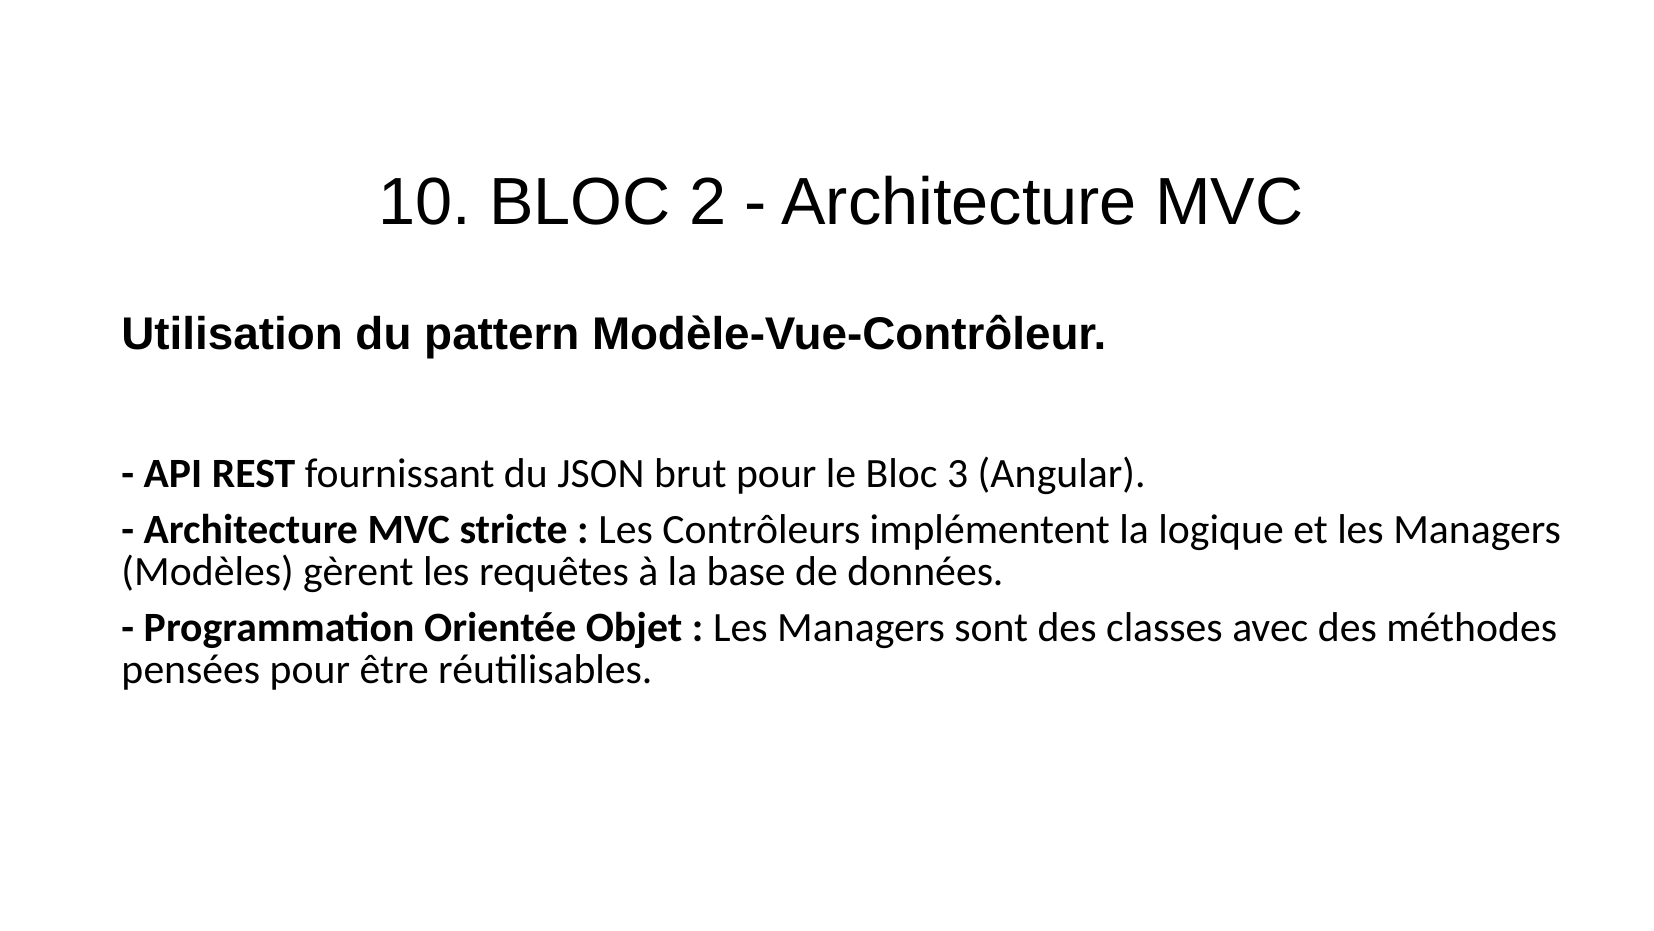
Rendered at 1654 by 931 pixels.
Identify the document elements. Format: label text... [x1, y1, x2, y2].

subtitle 10. BLOC 2 - Architecture MVC Utilisation du pattern Modèle-Vue-Contrôleur. - API REST fournissant du JSON brut pour le Bloc 3 (Angular). - Architecture MVC stricte : Les Contrôleurs implémentent la logique et les Managers (Modèles) gèrent les requêtes à la base de données. - Programmation Orientée Objet : Les Managers sont des classes avec des méthodes pensées pour être réutilisables. [58, 47, 1624, 916]
